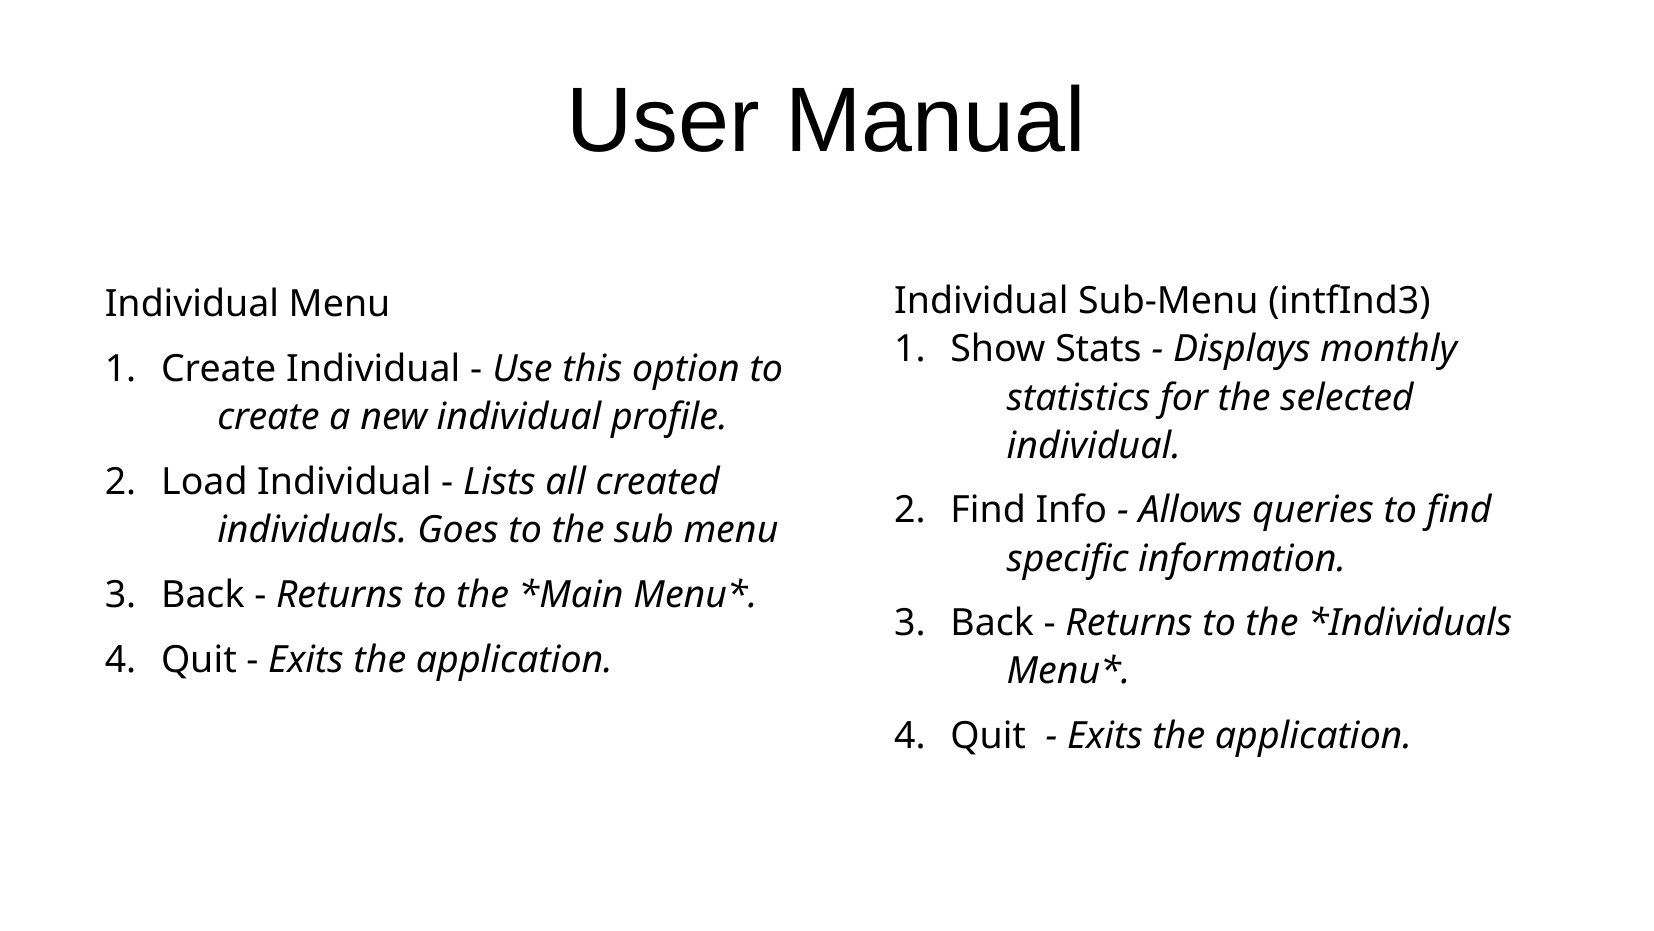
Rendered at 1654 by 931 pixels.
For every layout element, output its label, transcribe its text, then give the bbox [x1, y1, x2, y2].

title User Manual [82, 37, 1571, 193]
text_box Individual Menu Create Individual - Use this option to create a new individual profile. Load Individual - Lists all created individuals. Goes to the sub menu Back - Returns to the *Main Menu*. Quit - Exits the application. [89, 268, 827, 754]
text_box Individual Sub-Menu (intfInd3) Show Stats - Displays monthly statistics for the selected individual. Find Info - Allows queries to find specific information. Back - Returns to the *Individuals Menu*. Quit - Exits the application. [879, 268, 1603, 783]
